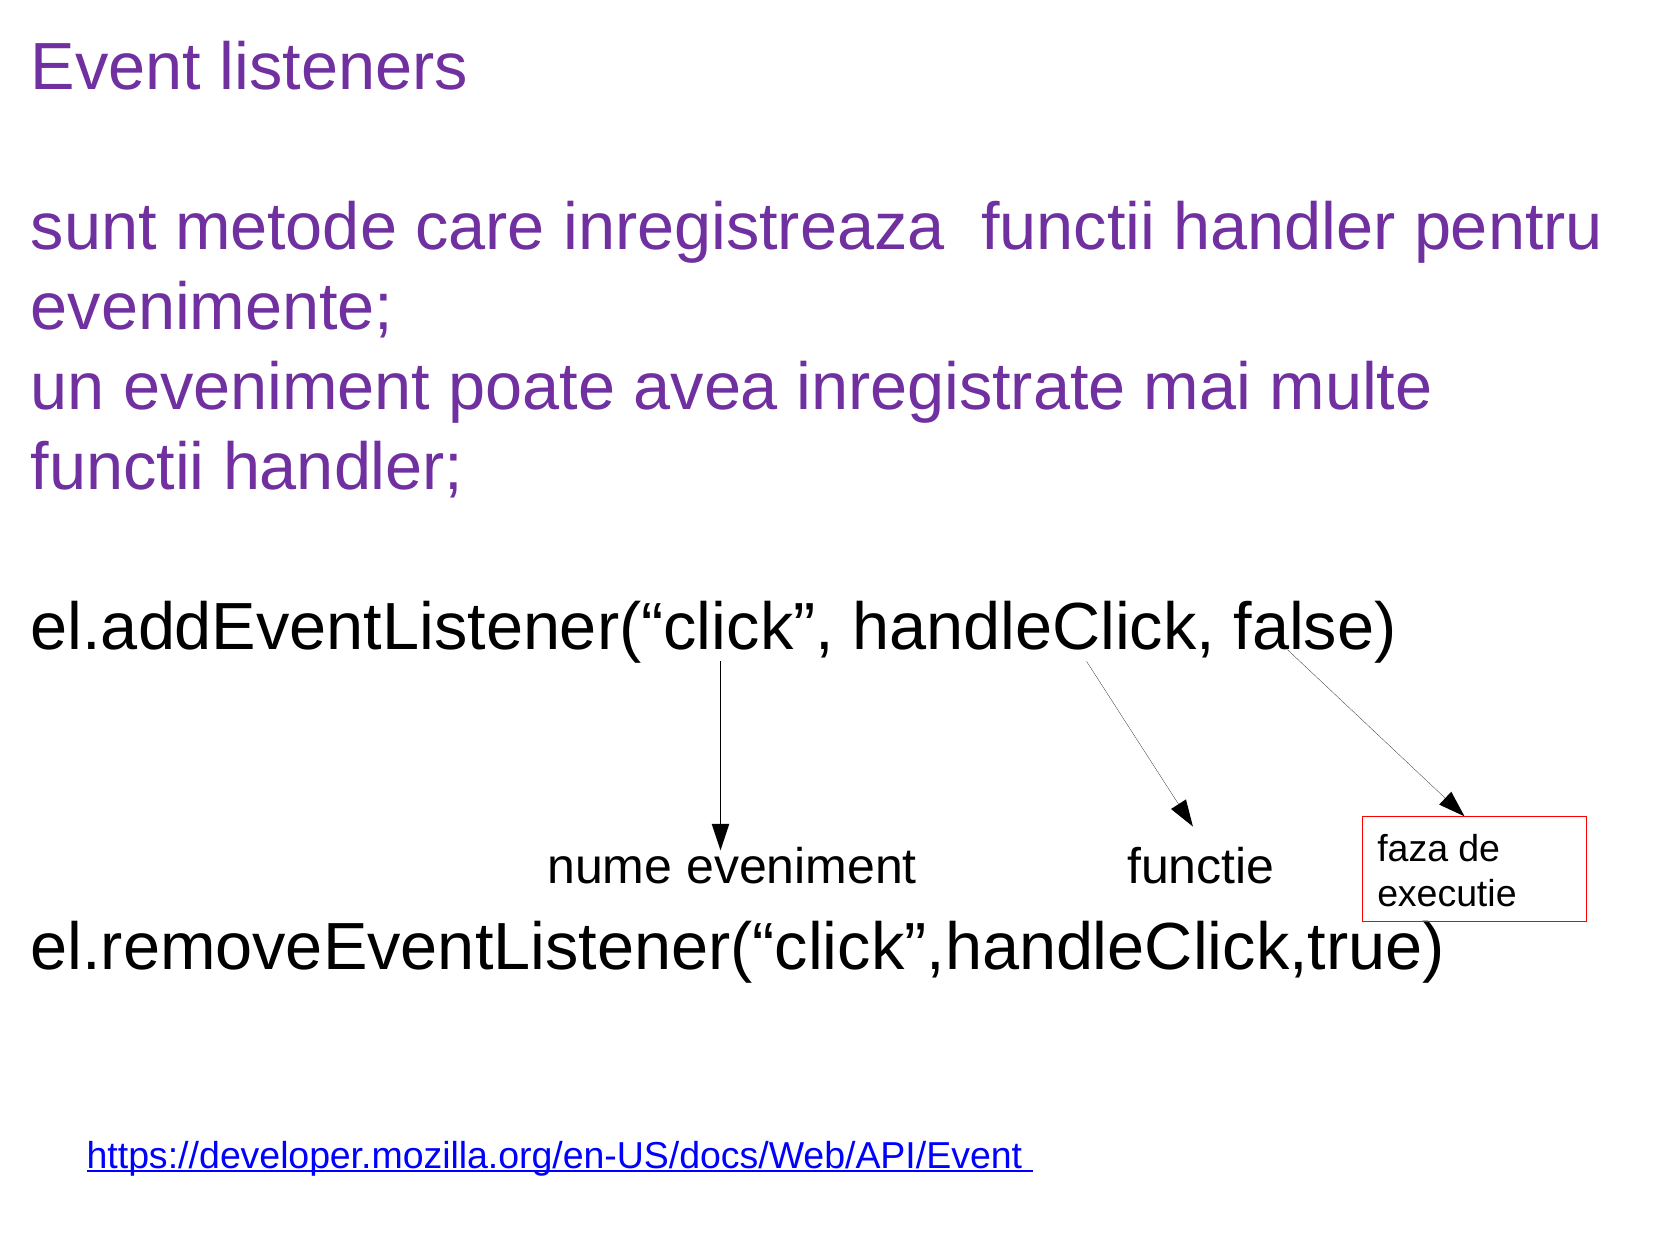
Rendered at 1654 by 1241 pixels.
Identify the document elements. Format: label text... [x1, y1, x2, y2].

text_box faza de executie [1362, 816, 1587, 922]
text_box nume eveniment [532, 826, 933, 902]
text_box Event listeners sunt metode care inregistreaza functii handler pentru evenimente; un eveniment poate avea inregistrate mai multe functii handler; el.addEventListener(“click”, handleClick, false) el.removeEventListener(“click”,handleClick,true) [16, 15, 1640, 1241]
text_box https://developer.mozilla.org/en-US/docs/Web/API/Event [71, 1123, 1048, 1229]
text_box functie [1112, 826, 1290, 902]
